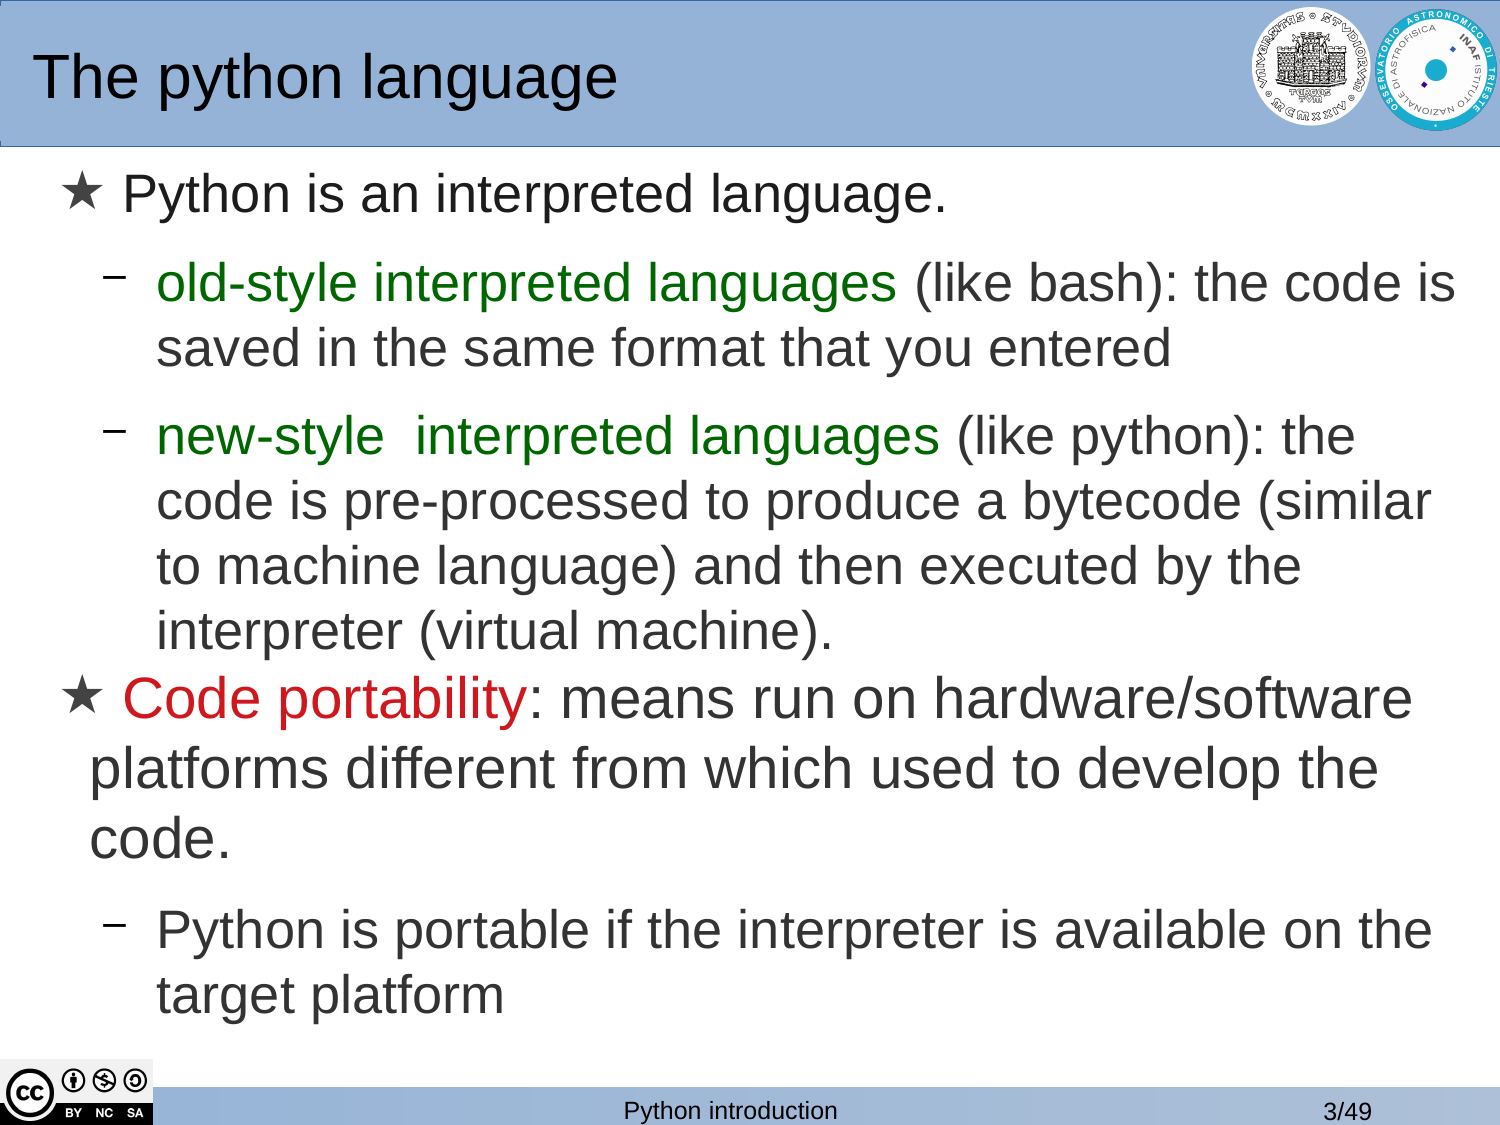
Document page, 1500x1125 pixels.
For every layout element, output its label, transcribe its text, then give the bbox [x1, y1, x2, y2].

text_box The python language [0, 5, 1243, 141]
picture [1252, 0, 1500, 156]
picture [0, 1059, 153, 1125]
list Python is an interpreted language. old-style interpreted languages (like bash): the code is saved in the same format that you entered new-style interpreted languages (like python): the code is pre-processed to produce a bytecode (similar to machine language) and then executed by the interpreter (virtual machine). Code portability: means run on hardware/software platforms different from which used to develop the code. Python is portable if the interpreter is available on the target platform [0, 150, 1491, 1024]
